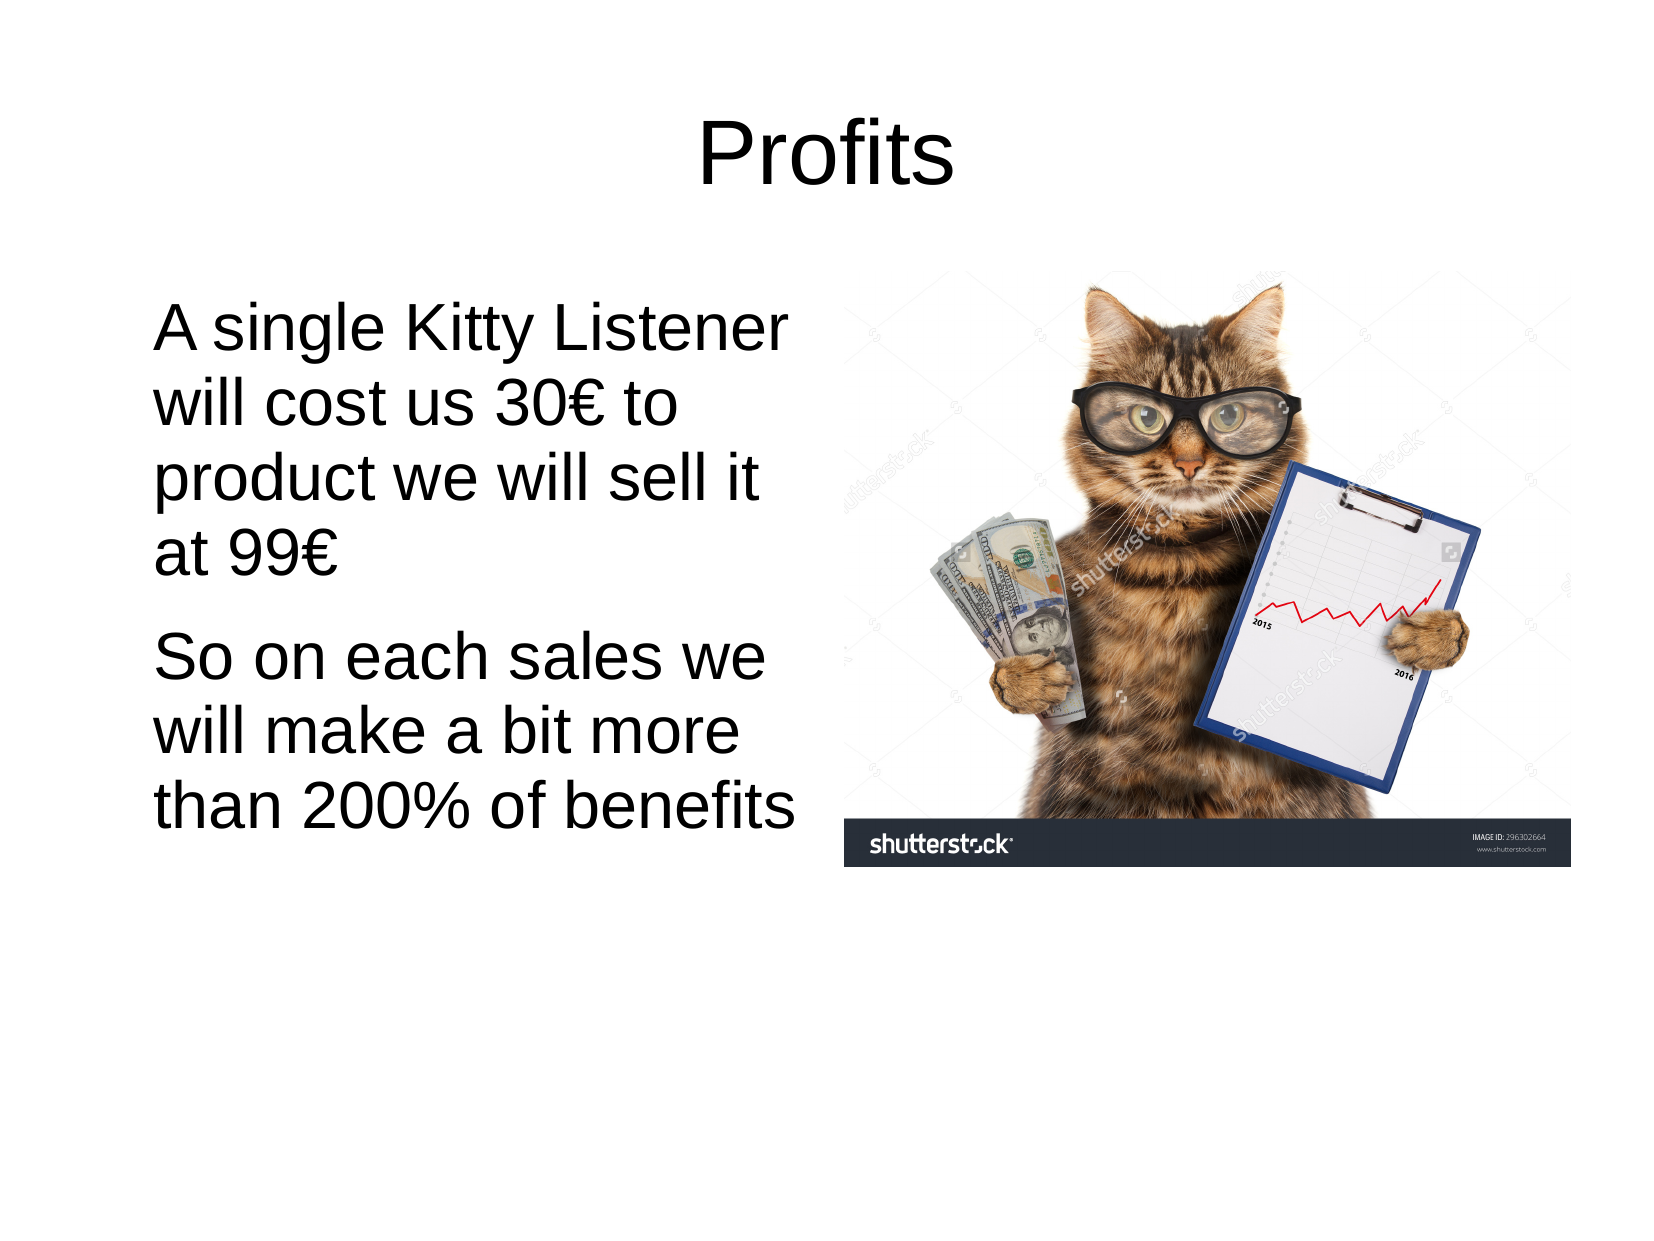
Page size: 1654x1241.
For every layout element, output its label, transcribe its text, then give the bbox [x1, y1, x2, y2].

title Profits [82, 49, 1571, 257]
list A single Kitty Listener will cost us 30€ to product we will sell it at 99€ So on each sales we will make a bit more than 200% of benefits [82, 290, 809, 1010]
picture [844, 271, 1571, 867]
